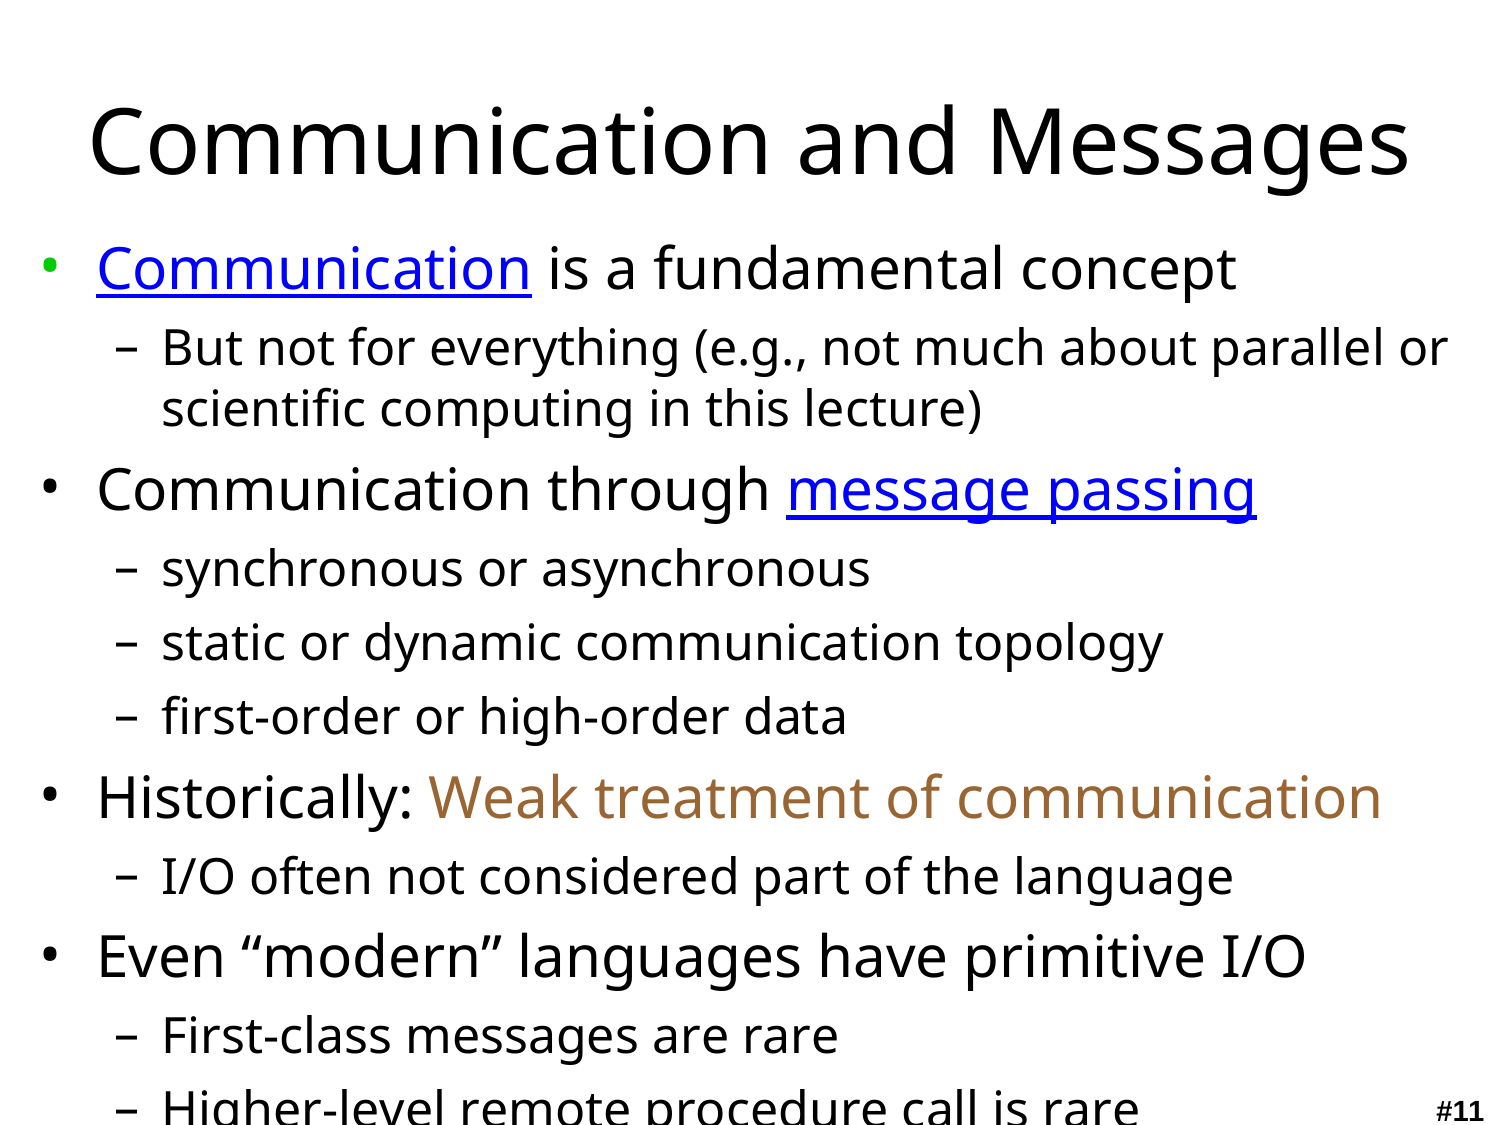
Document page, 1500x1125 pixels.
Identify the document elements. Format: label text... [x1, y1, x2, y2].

list Communication is a fundamental concept But not for everything (e.g., not much about parallel or scientific computing in this lecture) Communication through message passing synchronous or asynchronous static or dynamic communication topology first-order or high-order data Historically: Weak treatment of communication I/O often not considered part of the language Even “modern” languages have primitive I/O First-class messages are rare Higher-level remote procedure call is rare [24, 224, 1476, 1063]
title Communication and Messages [24, 45, 1476, 224]
